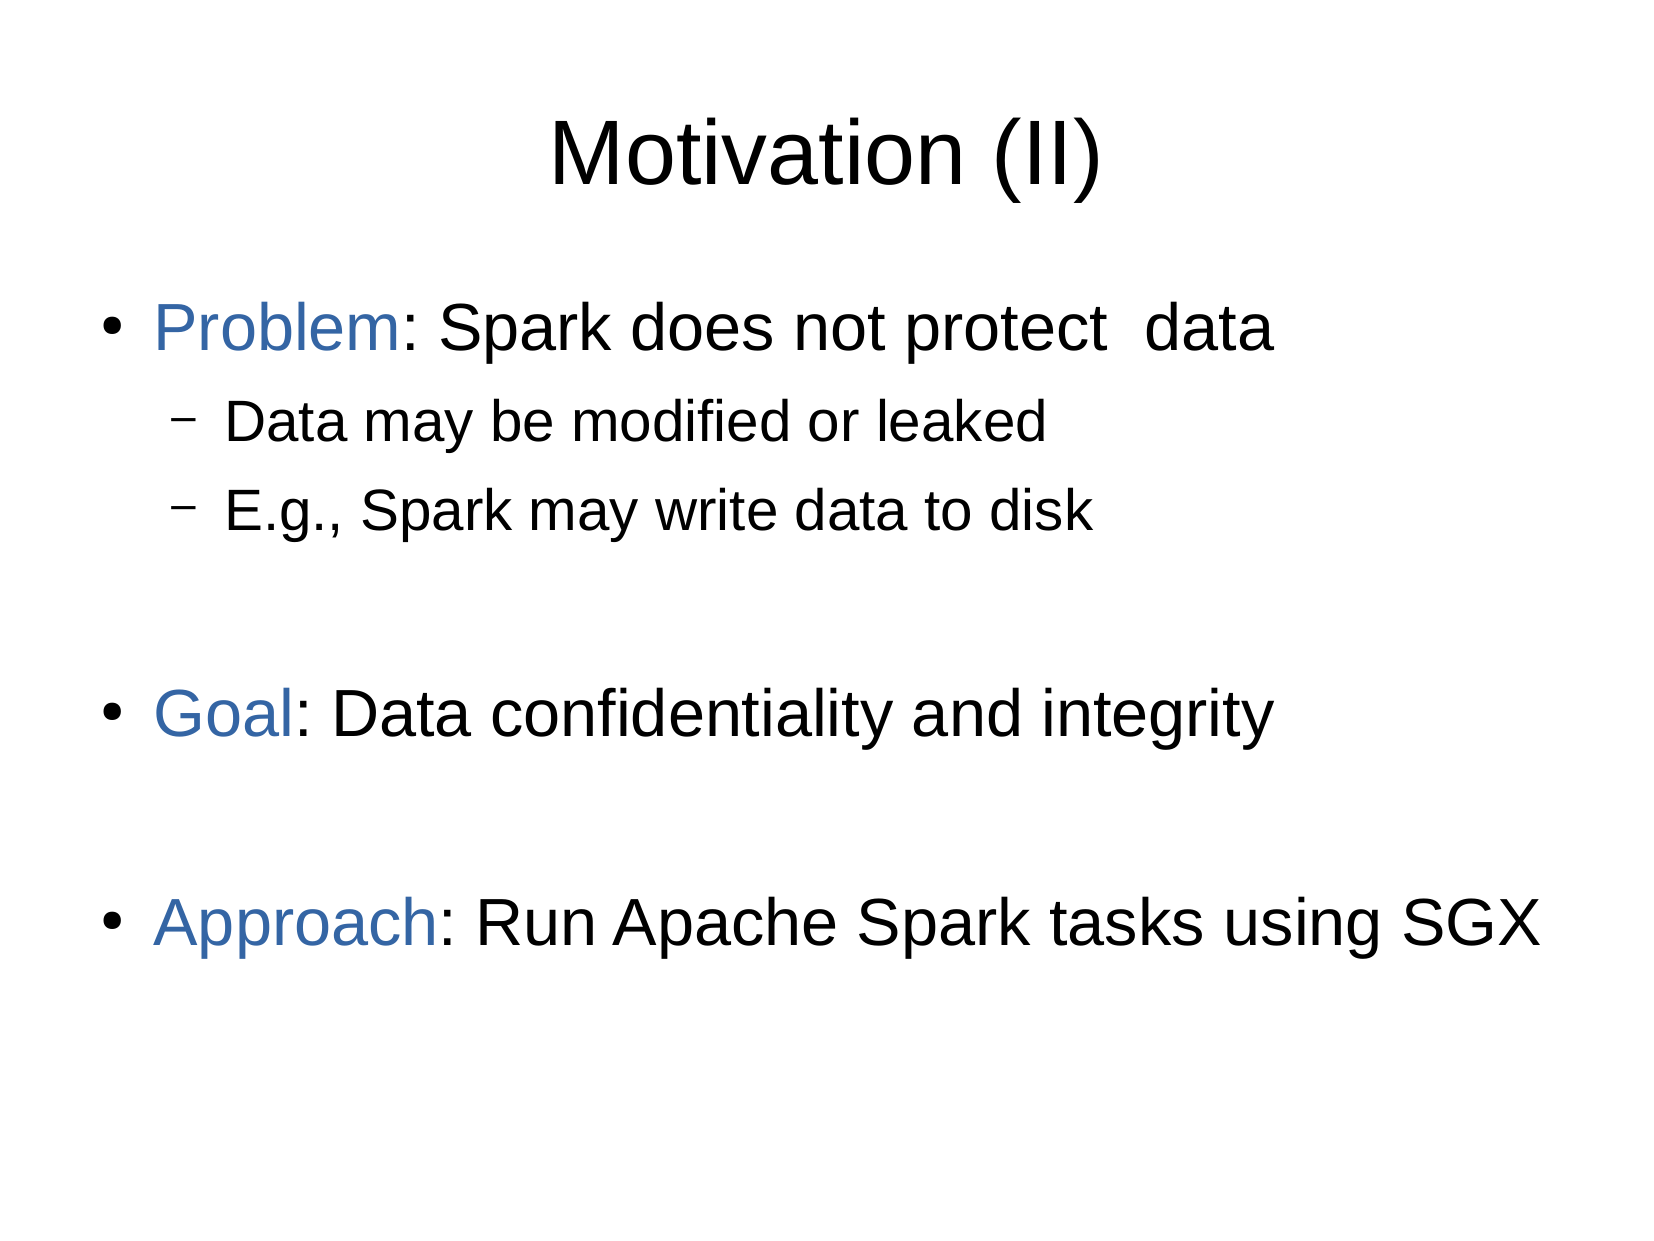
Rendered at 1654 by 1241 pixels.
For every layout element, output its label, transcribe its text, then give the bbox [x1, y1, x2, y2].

title Motivation (II) [82, 49, 1571, 257]
list Problem: Spark does not protect data Data may be modified or leaked E.g., Spark may write data to disk Goal: Data confidentiality and integrity Approach: Run Apache Spark tasks using SGX [82, 290, 1571, 1186]
